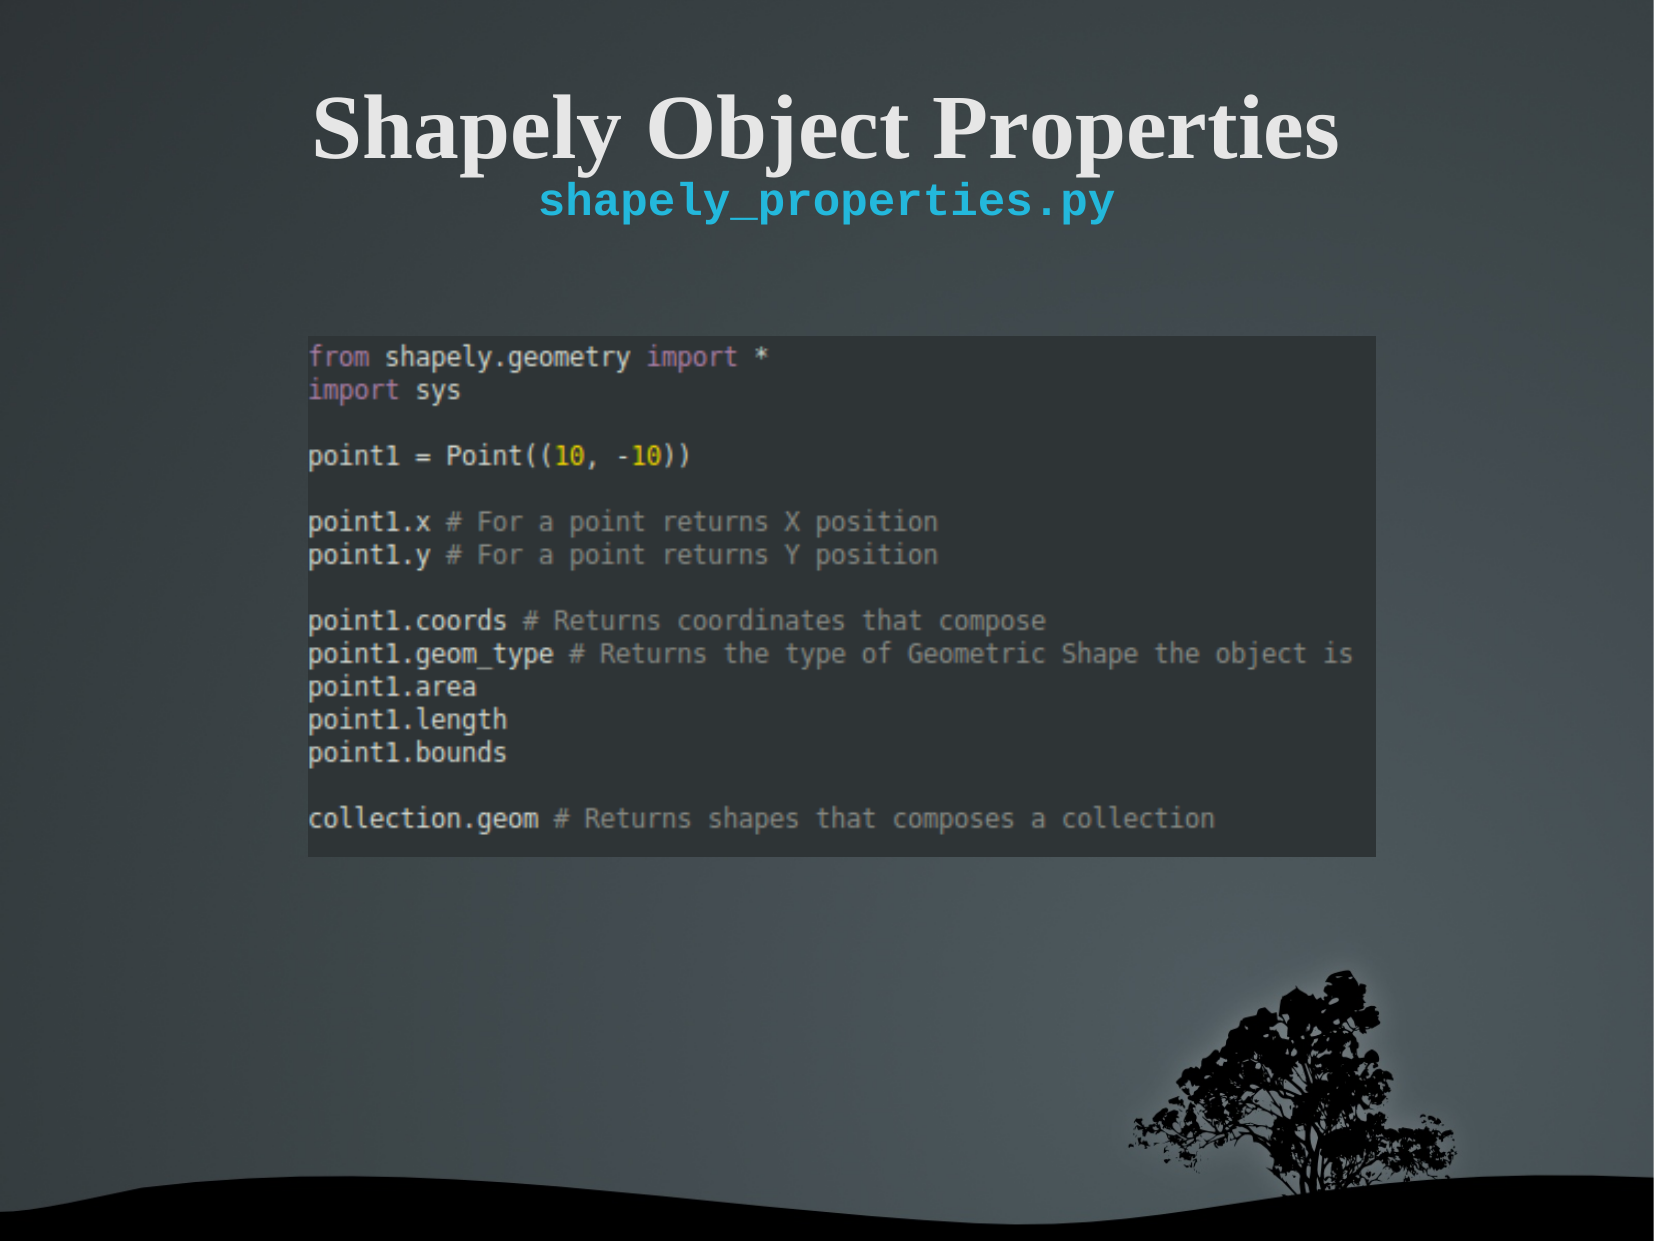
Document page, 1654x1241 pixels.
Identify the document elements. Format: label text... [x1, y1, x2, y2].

title Shapely Object Properties shapely_properties.py [82, 56, 1571, 250]
picture [0, 0, 1654, 1241]
